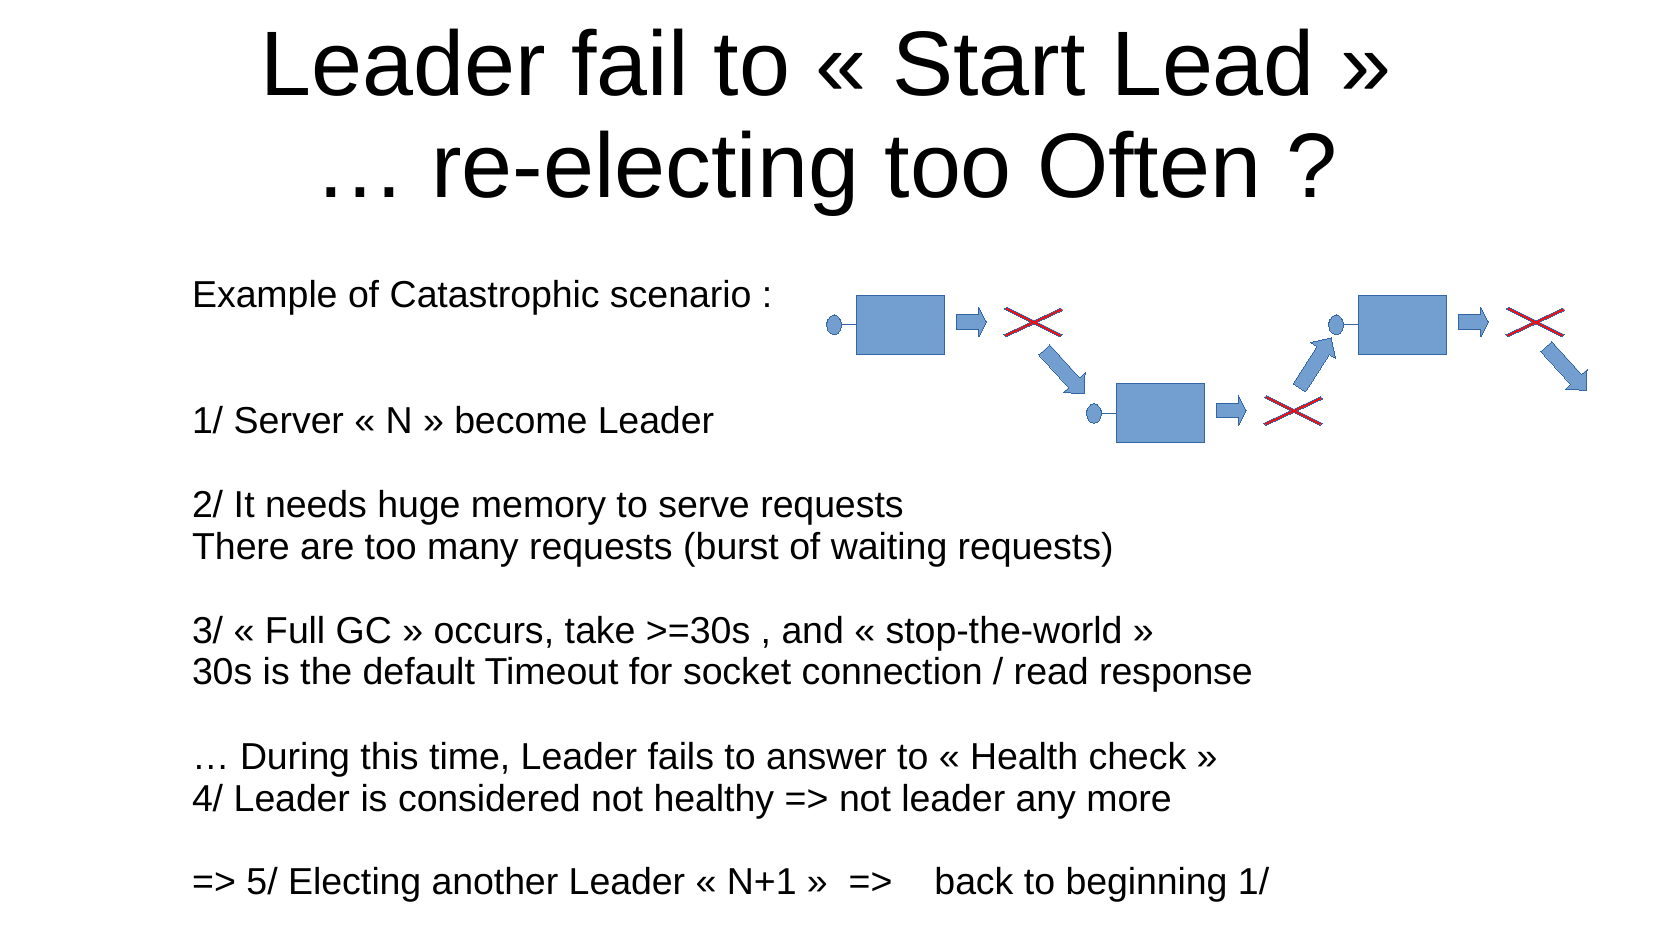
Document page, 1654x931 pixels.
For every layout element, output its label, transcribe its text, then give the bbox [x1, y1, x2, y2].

text_box [1116, 383, 1205, 443]
text_box [1540, 341, 1588, 391]
text_box [1328, 314, 1344, 335]
text_box [1038, 344, 1086, 394]
text_box [1293, 337, 1336, 392]
text_box [1216, 395, 1247, 426]
text_box [1505, 307, 1565, 337]
text_box [1003, 307, 1063, 337]
text_box [1458, 307, 1489, 337]
text_box [856, 295, 945, 355]
text_box Example of Catastrophic scenario : 1/ Server « N » become Leader 2/ It needs huge memory to serve requests There are too many requests (burst of waiting requests) 3/ « Full GC » occurs, take >=30s , and « stop-the-world » 30s is the default Timeout for socket connection / read response … During this time, Leader fails to answer to « Health check » 4/ Leader is considered not healthy => not leader any more => 5/ Electing another Leader « N+1 » => back to beginning 1/ [177, 265, 1524, 911]
title Leader fail to « Start Lead » … re-electing too Often ? [82, 12, 1571, 218]
text_box [1086, 403, 1102, 424]
text_box [1358, 295, 1447, 355]
text_box [826, 314, 842, 335]
text_box [1263, 395, 1323, 426]
text_box [956, 307, 987, 337]
